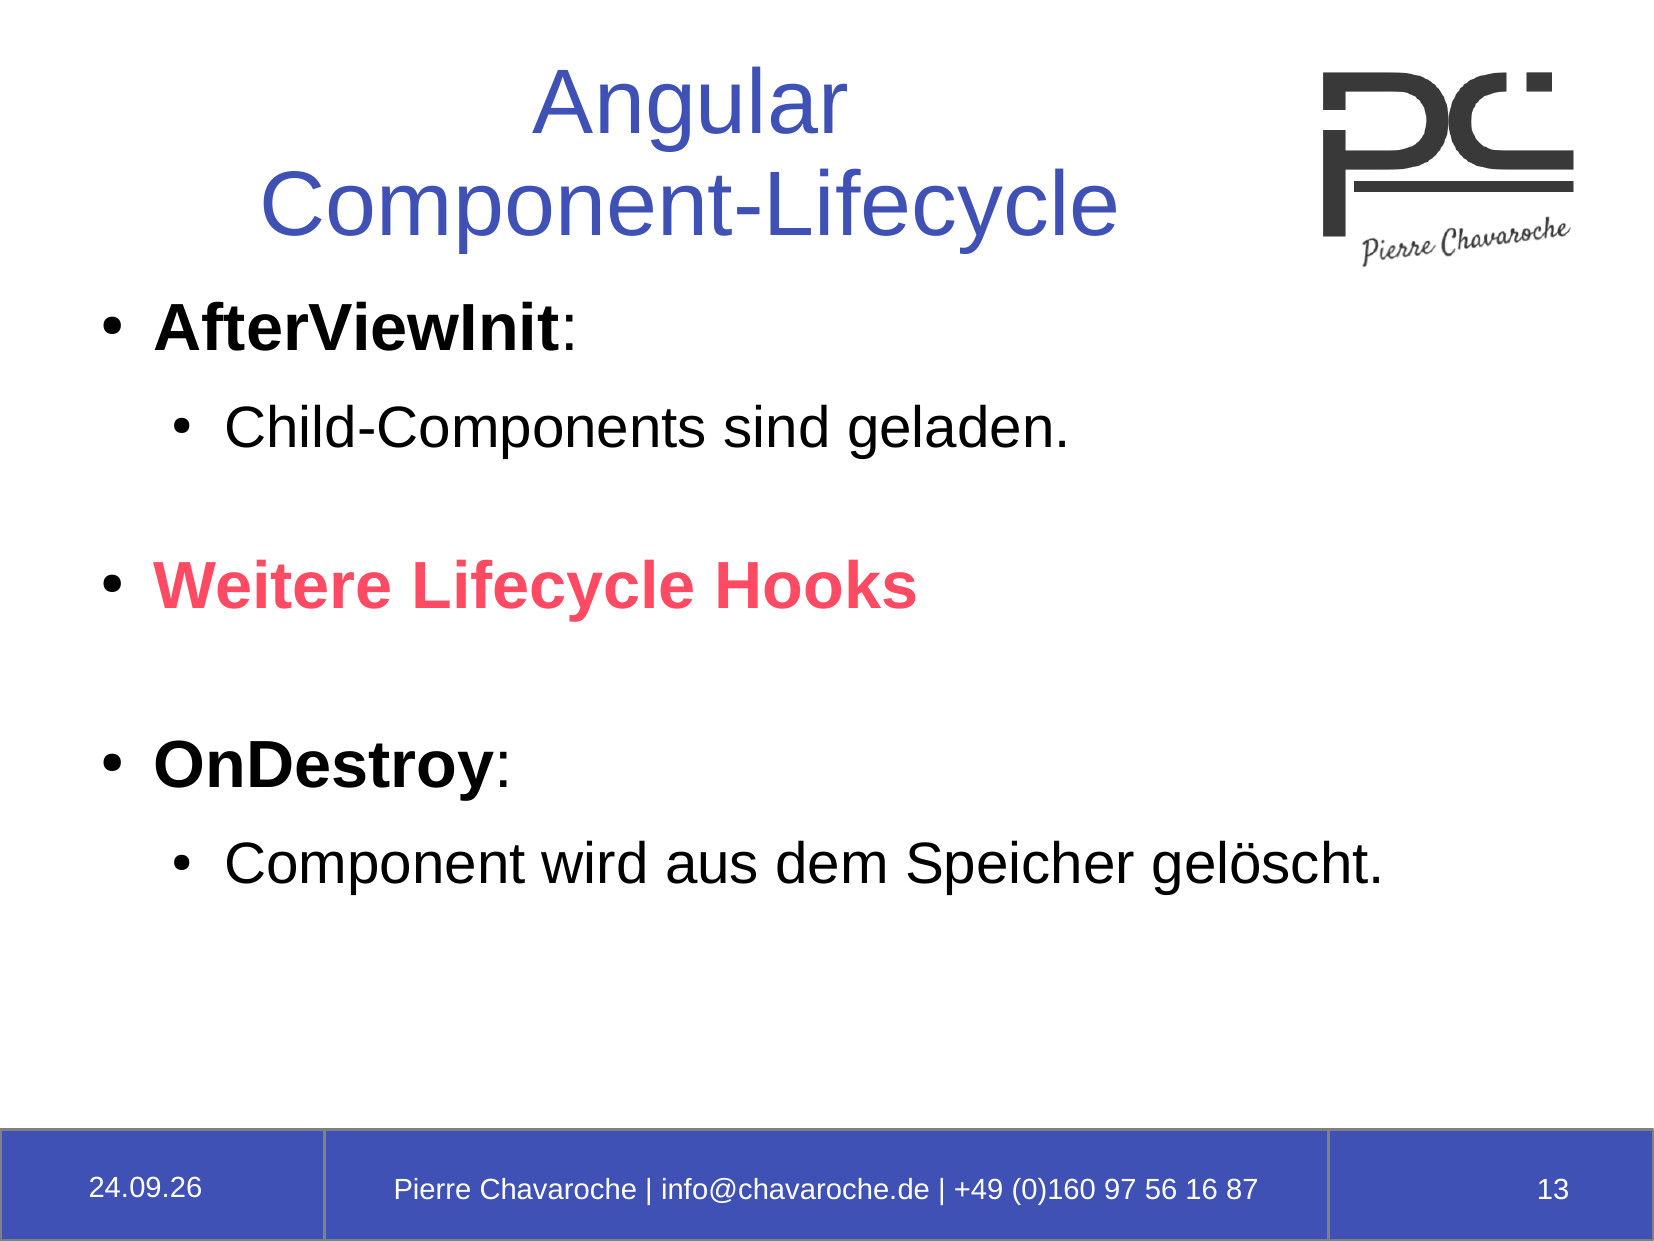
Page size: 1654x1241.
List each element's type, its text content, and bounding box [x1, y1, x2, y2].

title Angular Component-Lifecycle [82, 49, 1300, 257]
list AfterViewInit: Child-Components sind geladen. Weitere Lifecycle Hooks OnDestroy: Component wird aus dem Speicher gelöscht. [82, 290, 1571, 1109]
picture [1307, 29, 1589, 311]
